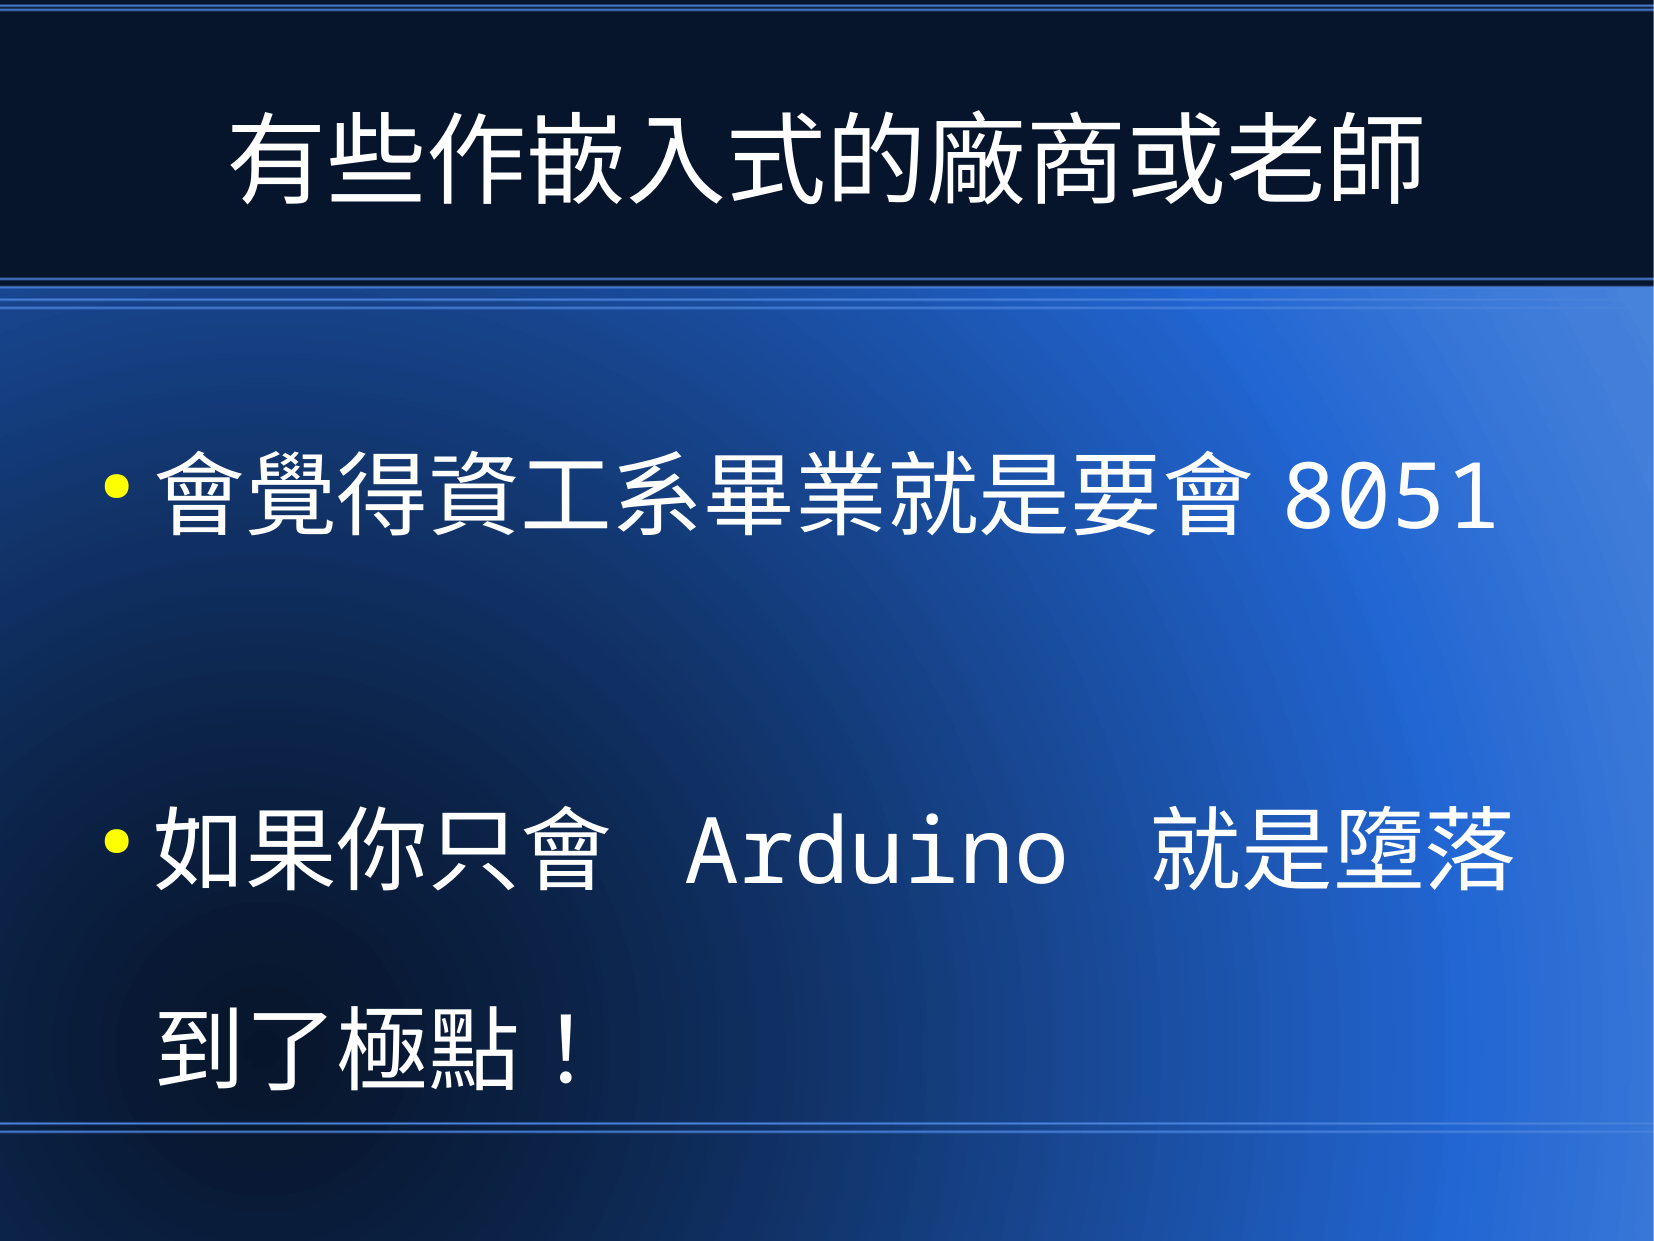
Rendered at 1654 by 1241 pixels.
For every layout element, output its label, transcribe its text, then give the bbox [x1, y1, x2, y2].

title 有些作嵌入式的廠商或老師 [82, 49, 1571, 257]
picture [0, 0, 1654, 1241]
list 會覺得資工系畢業就是要會8051 如果你只會 Arduino 就是墮落到了極點！ [82, 355, 1571, 1241]
